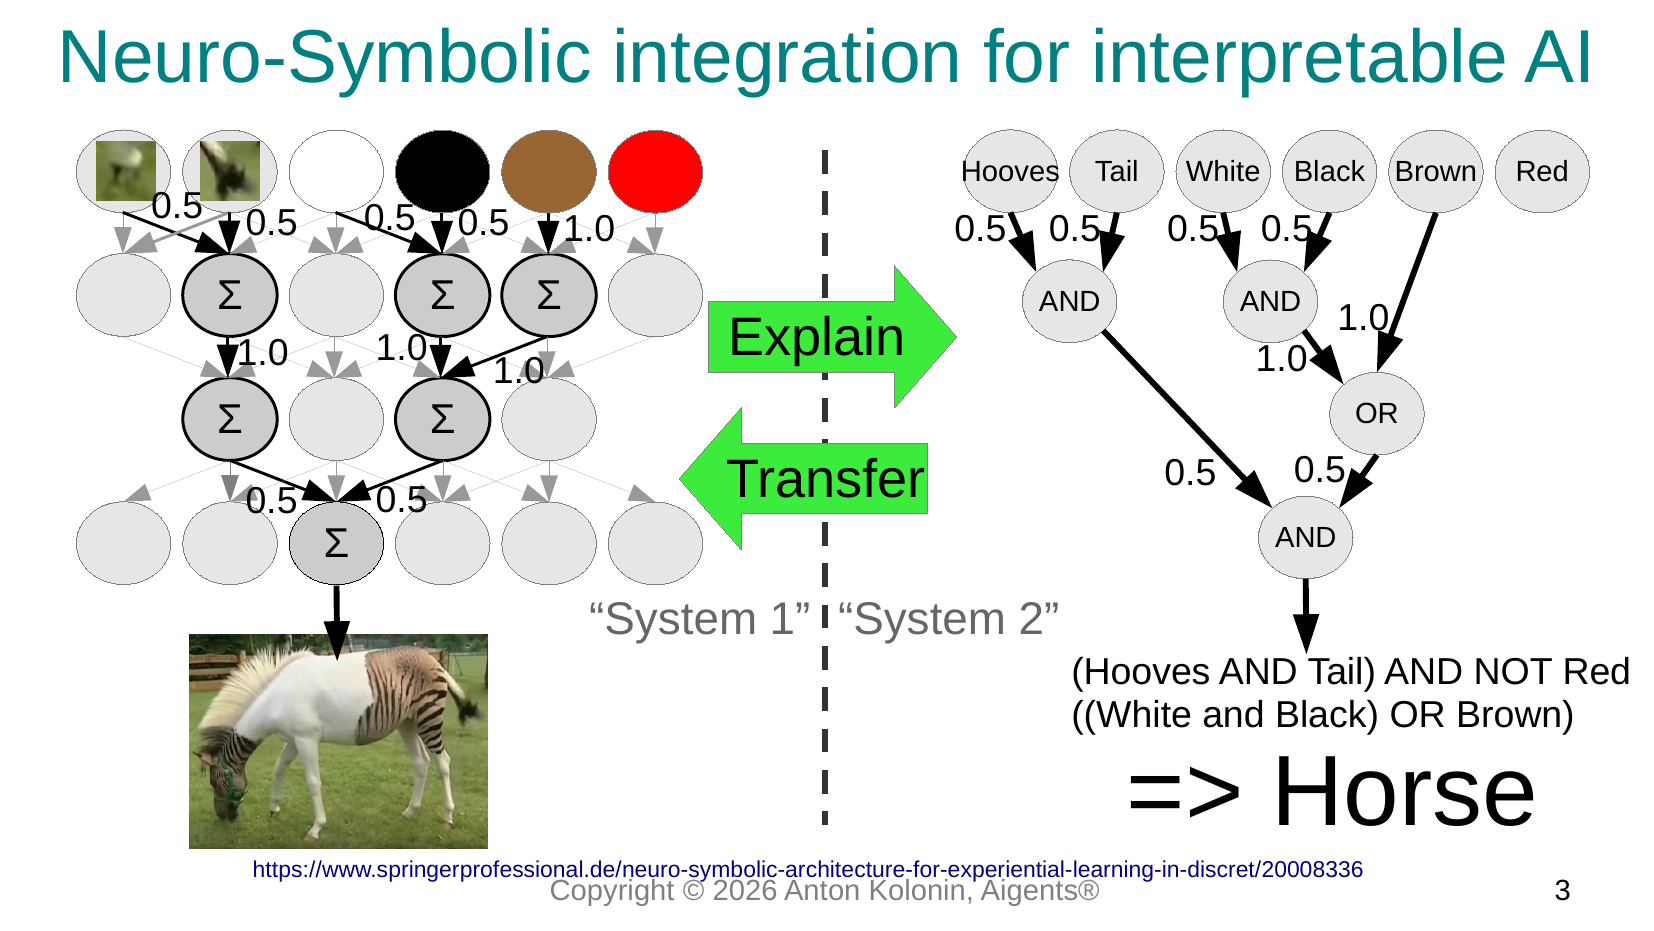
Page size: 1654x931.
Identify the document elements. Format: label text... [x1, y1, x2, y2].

text_box “System 1” [574, 585, 823, 652]
text_box Black [1282, 130, 1377, 213]
text_box “System 2” [823, 585, 1075, 652]
text_box OR [1329, 372, 1425, 455]
picture [200, 141, 260, 201]
text_box Brown [1388, 130, 1484, 213]
text_box 1.0 [478, 342, 561, 402]
text_box AND [1022, 260, 1117, 343]
text_box https://www.springerprofessional.de/neuro-symbolic-architecture-for-experiential-learning-in-discret/20008336 [237, 849, 1380, 893]
text_box Σ [182, 378, 278, 461]
text_box [395, 502, 491, 585]
text_box [289, 130, 384, 213]
text_box 0.5 [1279, 441, 1362, 502]
text_box [501, 501, 597, 585]
text_box AND [1258, 502, 1354, 579]
text_box [76, 129, 171, 213]
text_box 1.0 [360, 318, 443, 379]
text_box 1.0 [221, 324, 304, 385]
text_box 0.5 [1152, 200, 1235, 261]
text_box 0.5 [230, 472, 313, 532]
text_box [289, 378, 384, 461]
text_box Transfer [679, 407, 928, 550]
text_box 0.5 [360, 471, 443, 532]
text_box [76, 501, 171, 585]
text_box 0.5 [1034, 200, 1117, 260]
text_box Tail [1069, 129, 1165, 213]
text_box [395, 130, 490, 213]
text_box [76, 253, 171, 337]
text_box 0.5 [442, 193, 525, 254]
text_box [219, 201, 230, 213]
text_box [182, 501, 278, 585]
picture [189, 634, 488, 849]
text_box 1.0 [548, 200, 631, 261]
text_box 0.5 [1246, 199, 1328, 260]
text_box 1.0 [1240, 330, 1323, 391]
text_box 0.5 [230, 194, 313, 254]
text_box Σ [289, 502, 384, 585]
text_box 1.0 [1322, 289, 1405, 349]
text_box [501, 130, 597, 213]
text_box [608, 253, 703, 337]
text_box Σ [182, 254, 278, 336]
text_box [289, 254, 384, 337]
text_box Σ [395, 254, 490, 337]
text_box [608, 502, 703, 585]
text_box Σ [395, 378, 490, 461]
text_box [501, 379, 597, 461]
text_box Hooves [964, 129, 1058, 212]
text_box [182, 130, 278, 194]
text_box White [1175, 129, 1271, 212]
text_box Red [1495, 130, 1590, 213]
text_box Neuro-Symbolic integration for interpretable AI [3, 0, 1652, 113]
text_box 0.5 [136, 176, 219, 237]
text_box 0.5 [1149, 444, 1232, 504]
text_box 0.5 [939, 200, 1022, 261]
text_box (Hooves AND Tail) AND NOT Red ((White and Black) OR Brown) => Horse [1056, 643, 1648, 869]
text_box AND [1223, 260, 1318, 333]
text_box [608, 130, 703, 214]
text_box Explain [708, 265, 957, 408]
text_box 0.5 [349, 188, 431, 249]
text_box Σ [501, 254, 597, 337]
picture [96, 141, 156, 201]
